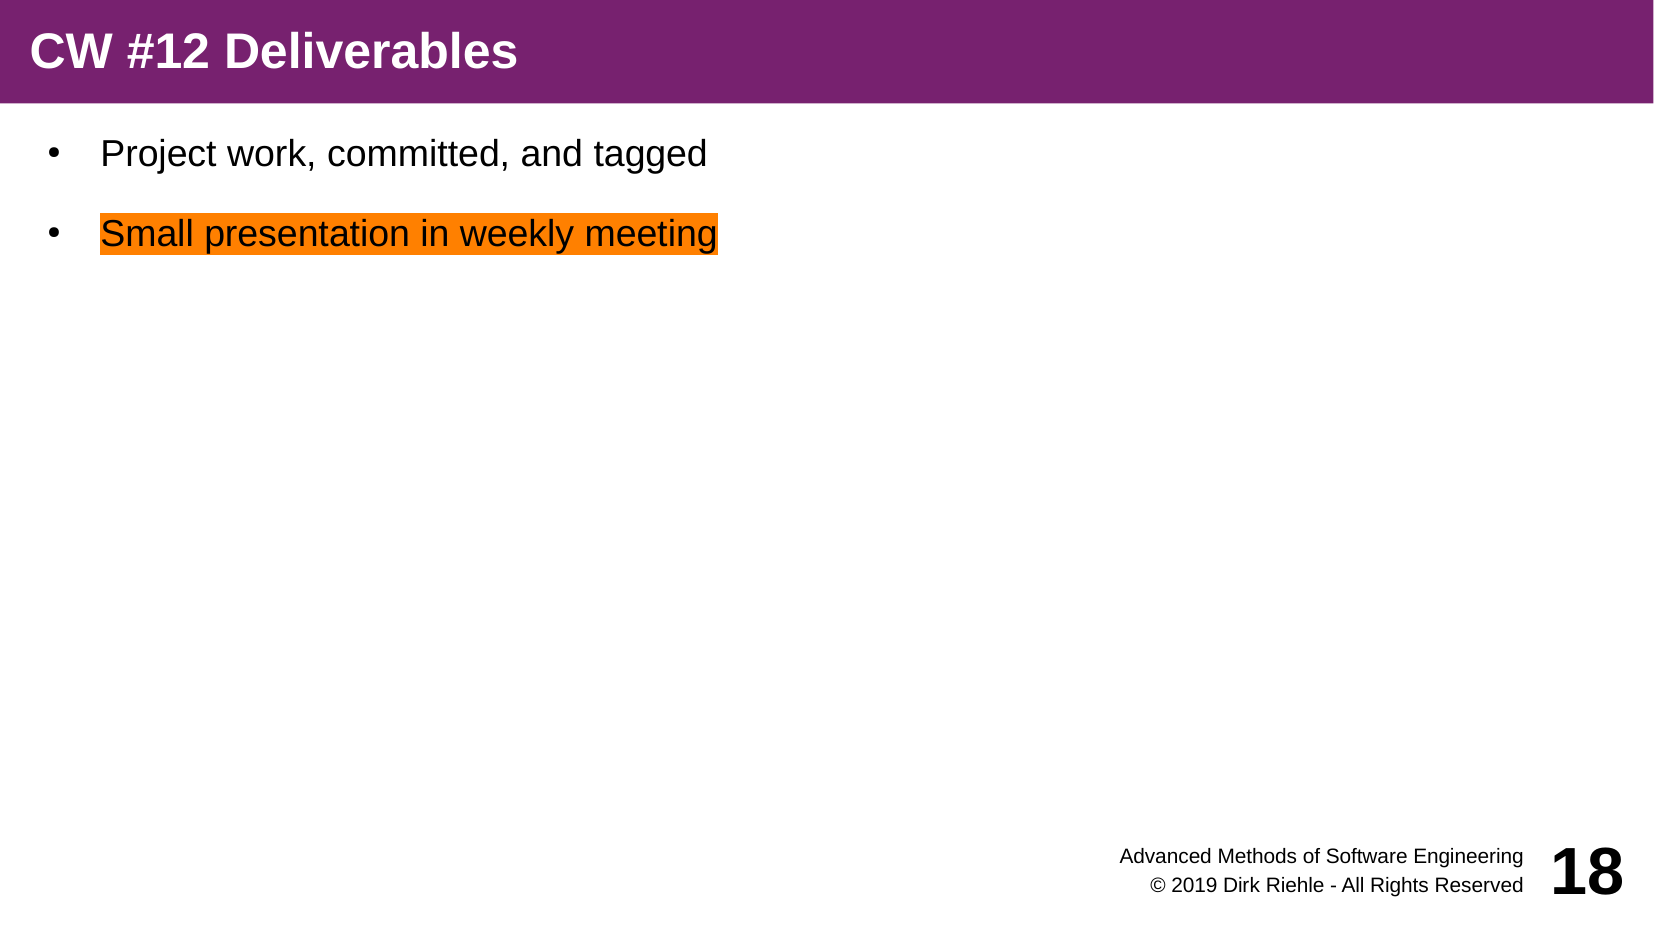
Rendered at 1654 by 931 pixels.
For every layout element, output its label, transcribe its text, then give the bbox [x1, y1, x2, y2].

list Project work, committed, and tagged Small presentation in weekly meeting [29, 132, 1625, 798]
title CW #12 Deliverables [0, 0, 1654, 104]
